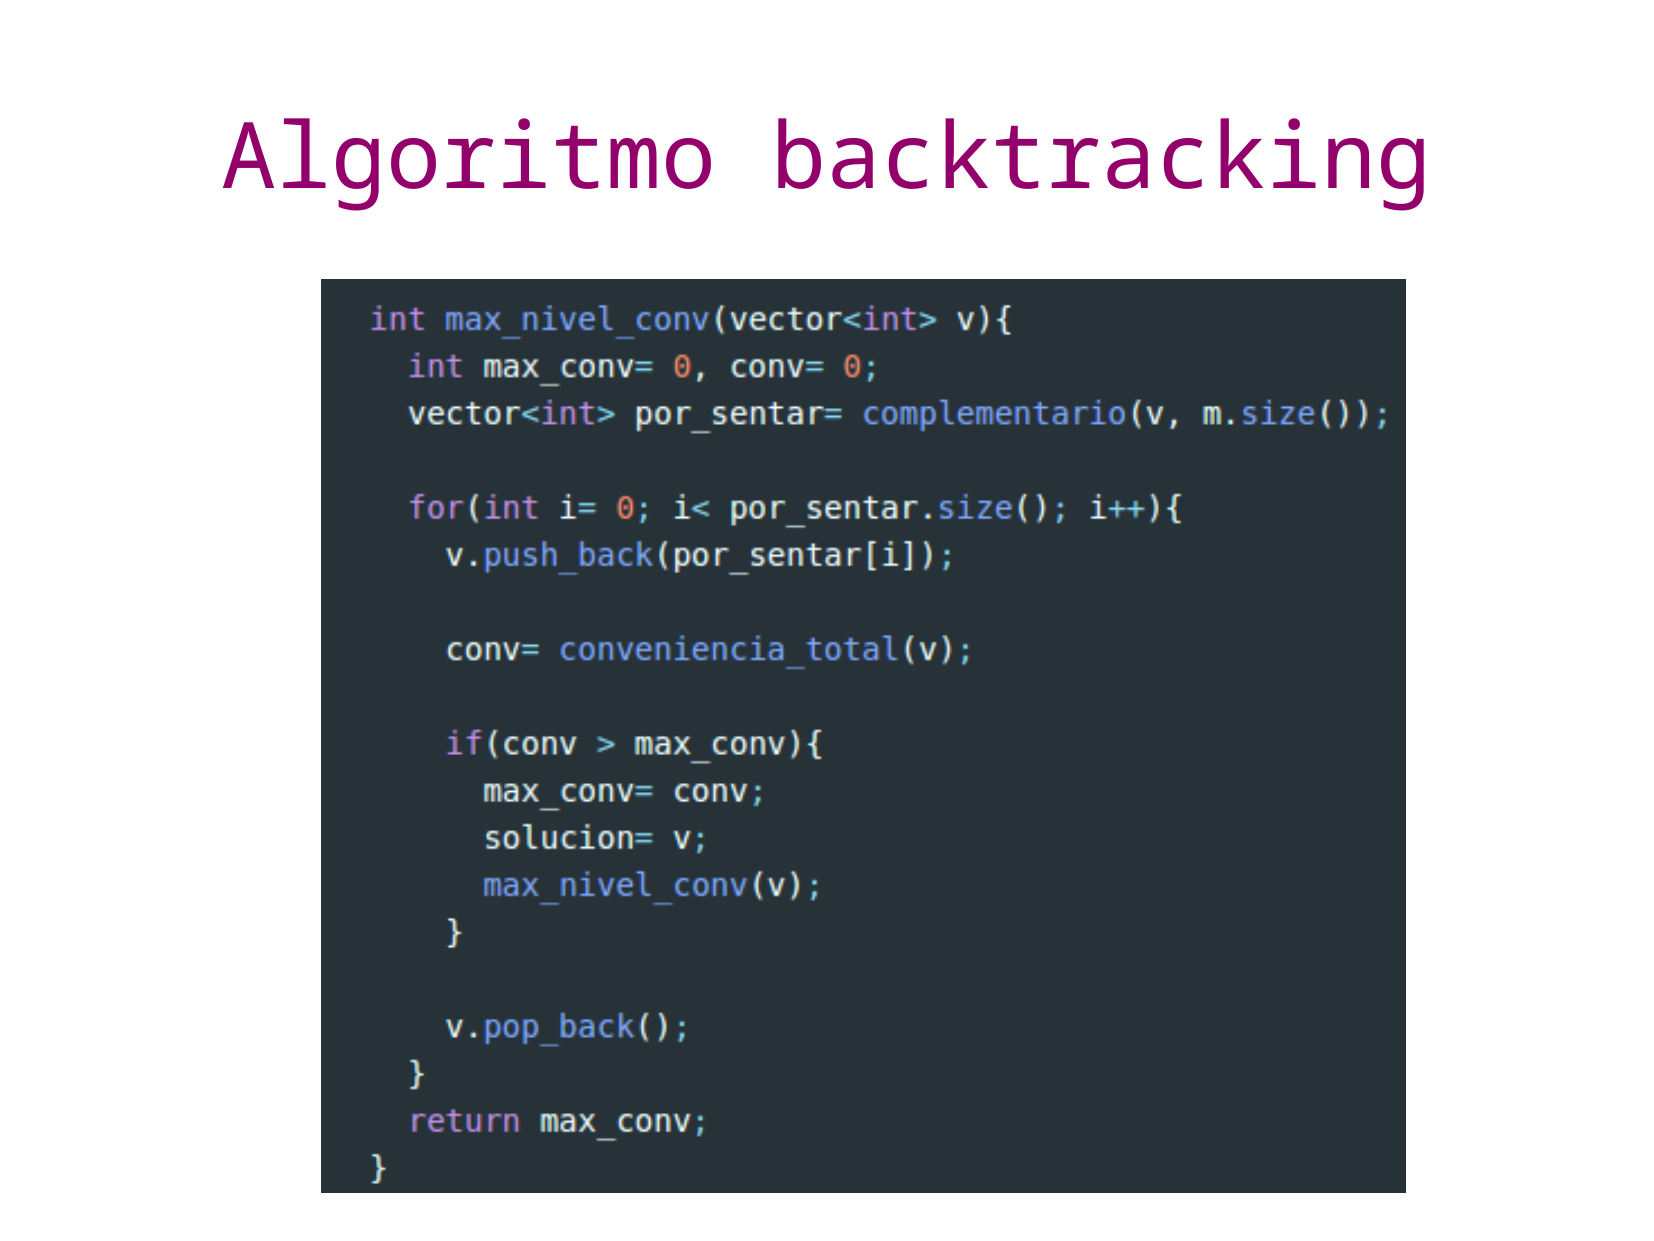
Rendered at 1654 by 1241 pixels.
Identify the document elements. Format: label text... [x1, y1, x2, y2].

title Algoritmo backtracking [82, 49, 1571, 257]
picture [321, 279, 1406, 1193]
